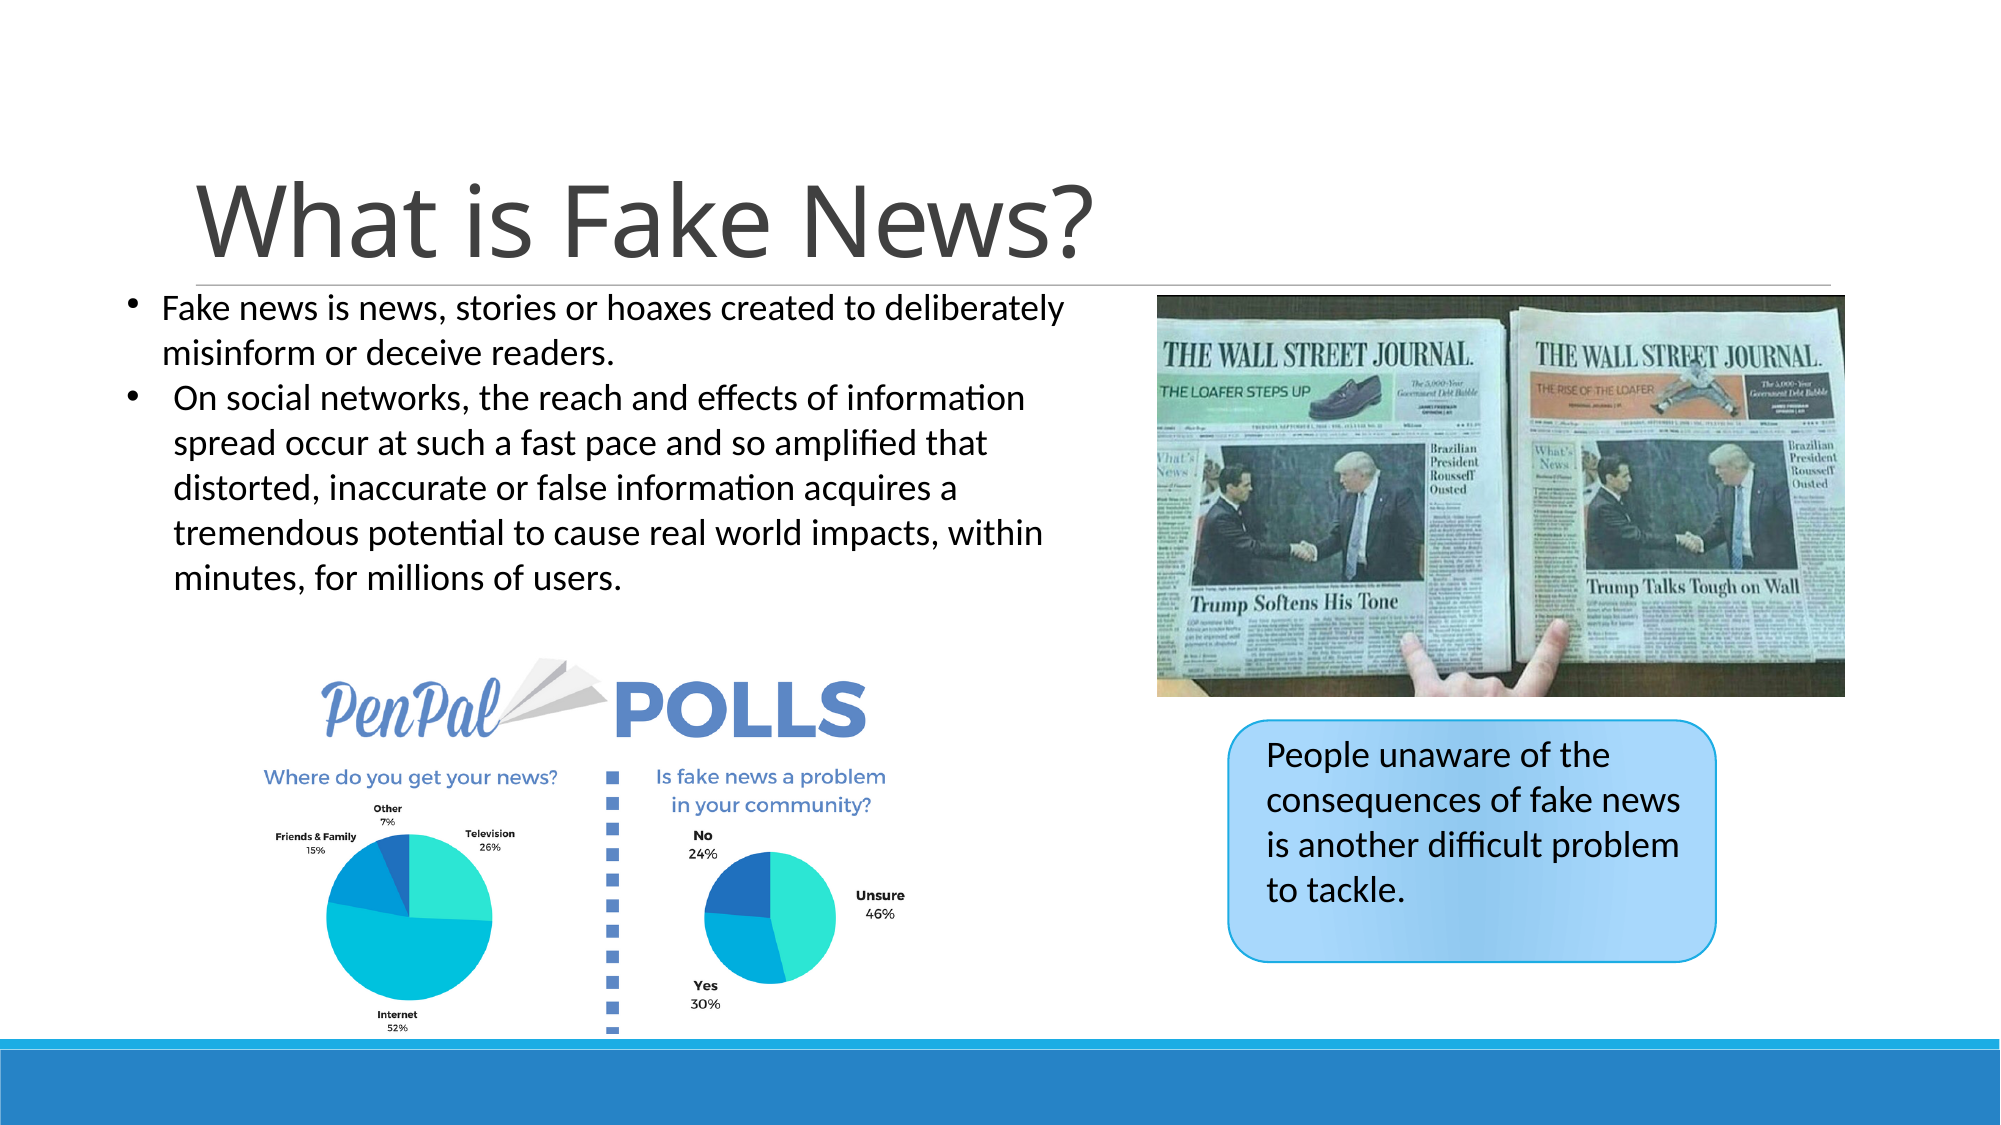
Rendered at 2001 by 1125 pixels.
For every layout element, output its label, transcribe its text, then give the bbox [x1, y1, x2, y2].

title What is Fake News? [180, 47, 1830, 285]
text_box Fake news is news, stories or hoaxes created to deliberately misinform or deceive readers. On social networks, the reach and effects of information spread occur at such a fast pace and so amplified that distorted, inaccurate or false information acquires a tremendous potential to cause real world impacts, within minutes, for millions of users. [111, 275, 1082, 606]
picture [223, 649, 957, 1034]
text_box People unaware of the consequences of fake news is another difficult problem to tackle. [1251, 722, 1713, 918]
text_box [1228, 724, 1716, 963]
picture [1157, 295, 1845, 697]
